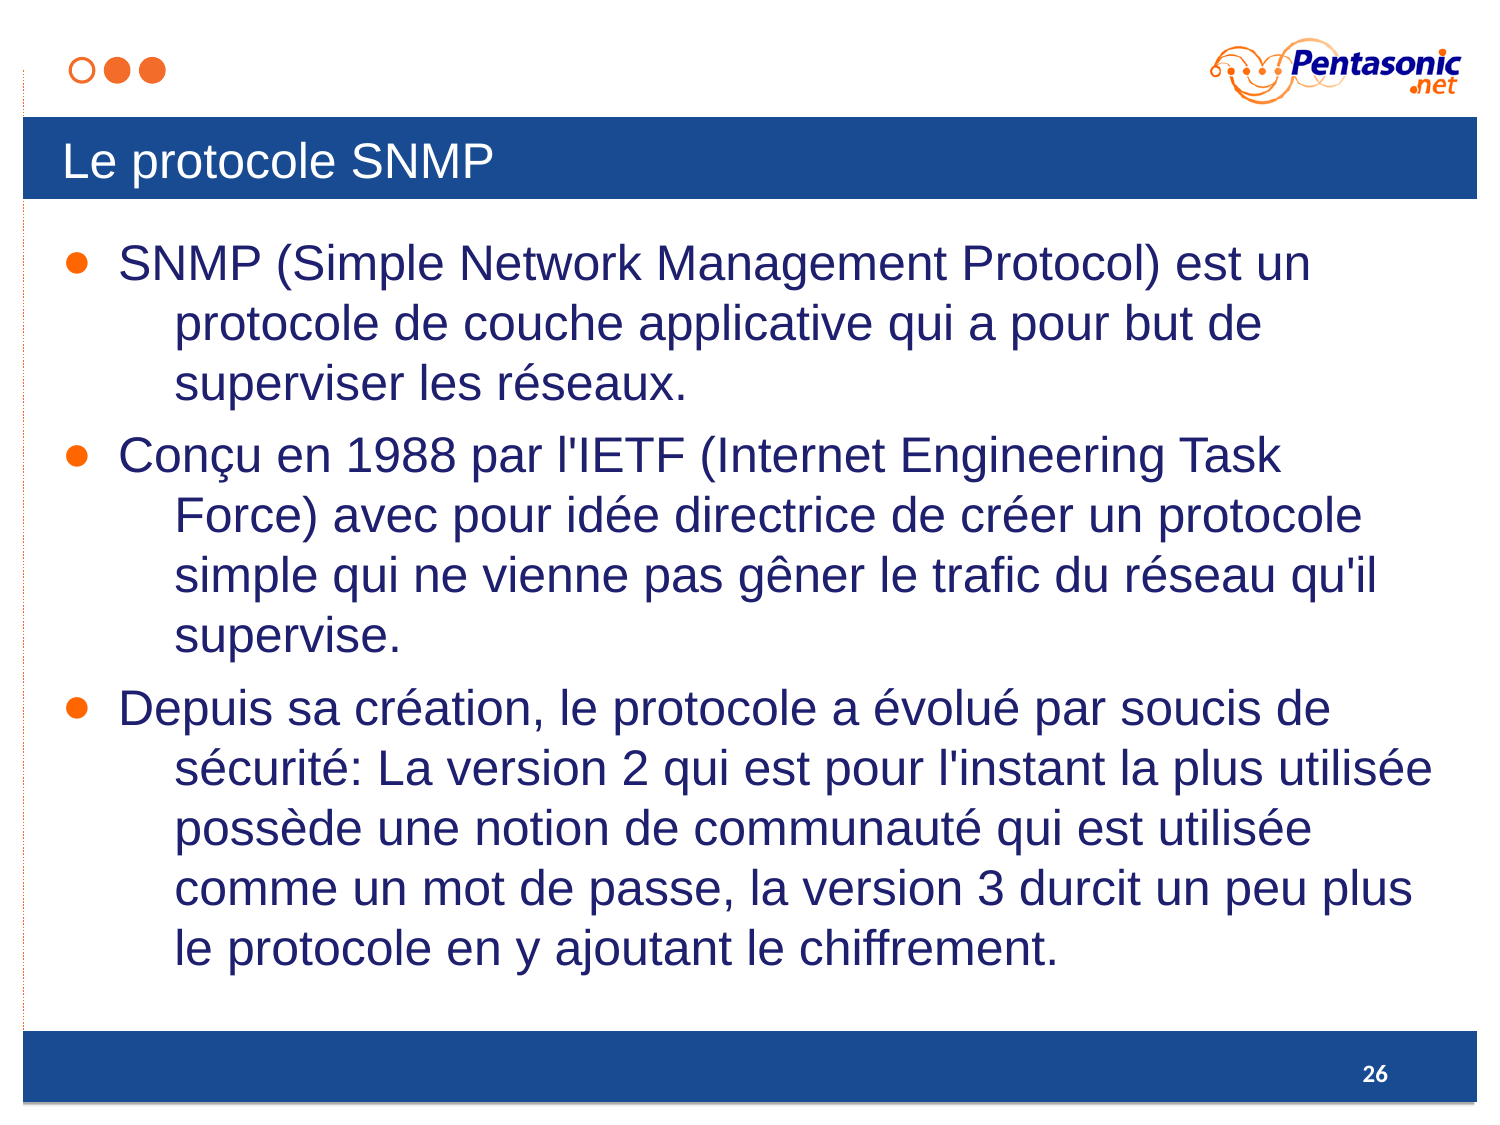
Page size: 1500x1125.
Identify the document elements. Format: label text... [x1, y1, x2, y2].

title Le protocole SNMP [46, 117, 1454, 200]
text_box 26 [1347, 1042, 1477, 1103]
list SNMP (Simple Network Management Protocol) est un protocole de couche applicative qui a pour but de superviser les réseaux. Conçu en 1988 par l'IETF (Internet Engineering Task Force) avec pour idée directrice de créer un protocole simple qui ne vienne pas gêner le trafic du réseau qu'il supervise. Depuis sa création, le protocole a évolué par soucis de sécurité: La version 2 qui est pour l'instant la plus utilisée possède une notion de communauté qui est utilisée comme un mot de passe, la version 3 durcit un peu plus le protocole en y ajoutant le chiffrement. [46, 222, 1454, 1008]
